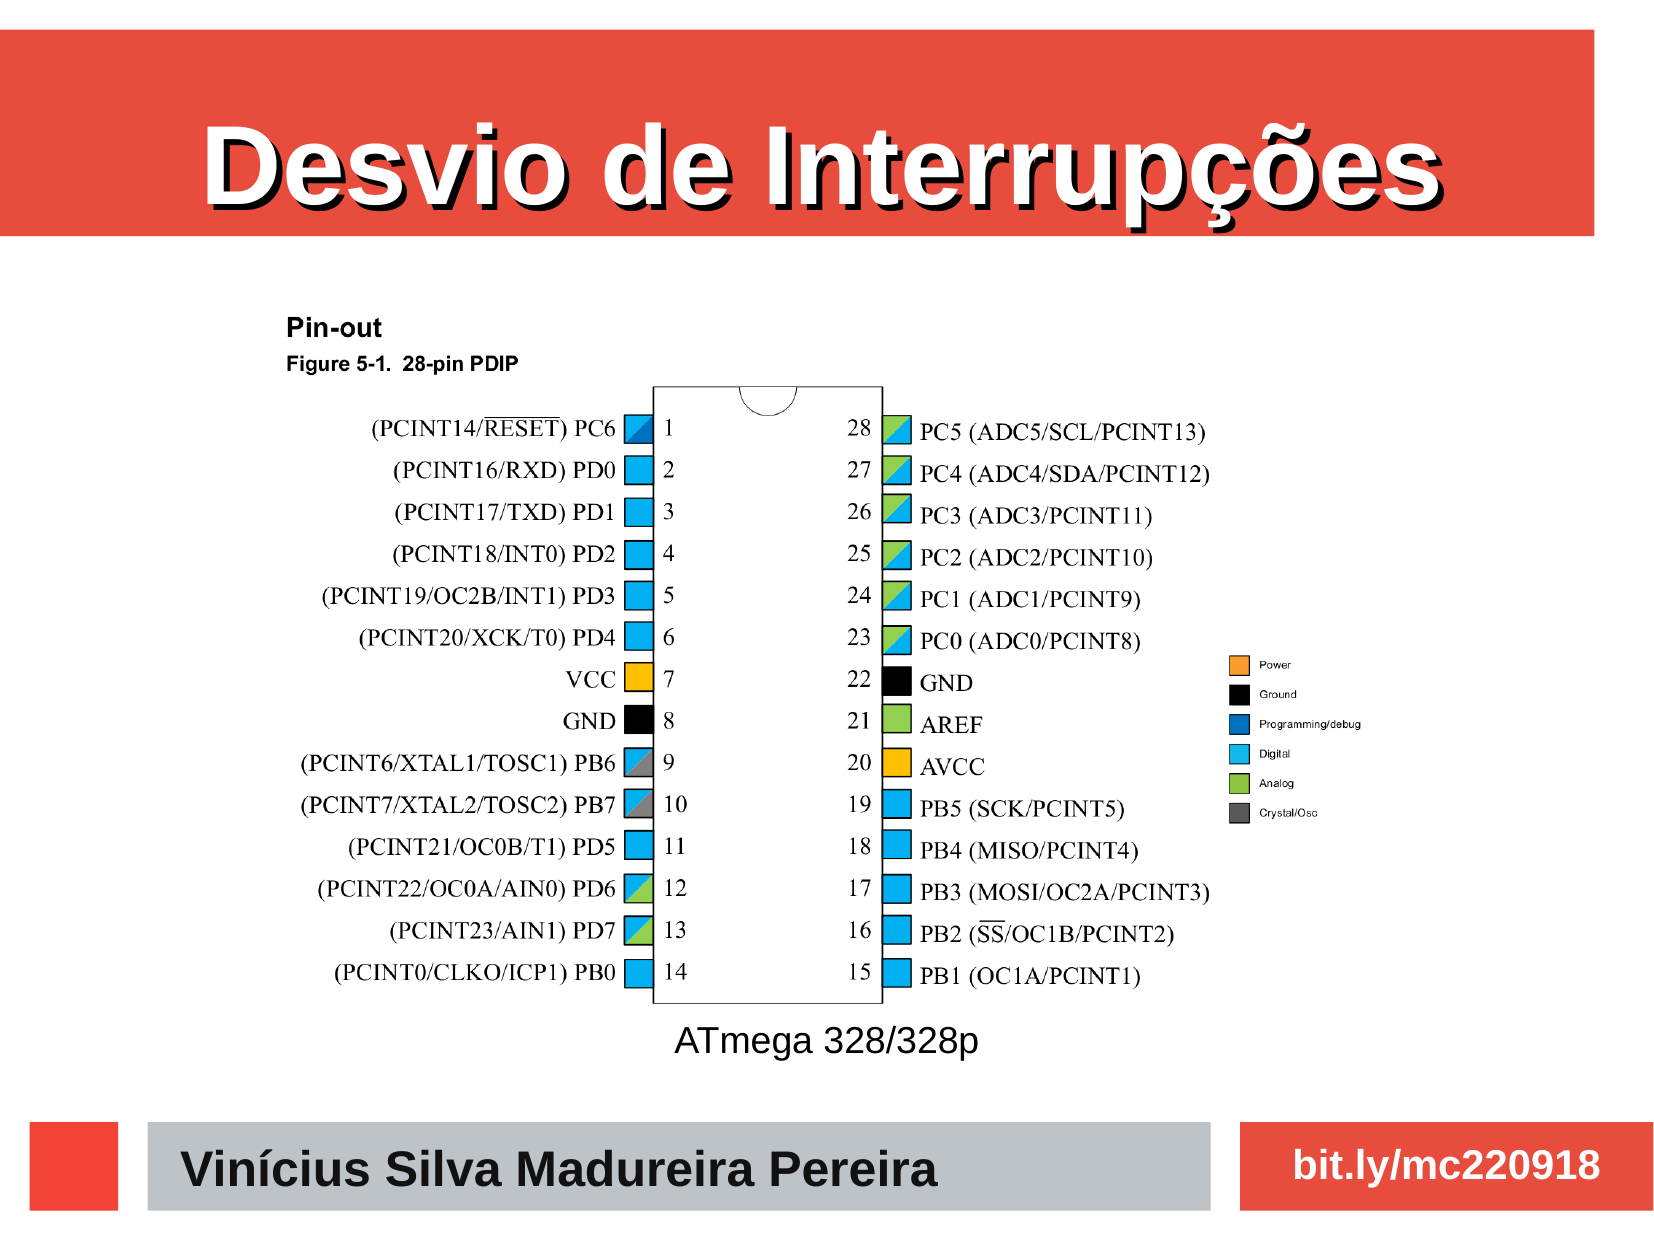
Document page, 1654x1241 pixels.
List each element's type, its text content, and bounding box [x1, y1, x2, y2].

text_box bit.ly/mc220918 [1228, 1133, 1654, 1205]
picture [282, 309, 1372, 1016]
title Desvio de Interrupções [200, 0, 1453, 229]
text_box Vinícius Silva Madureira Pereira [165, 1133, 1170, 1205]
